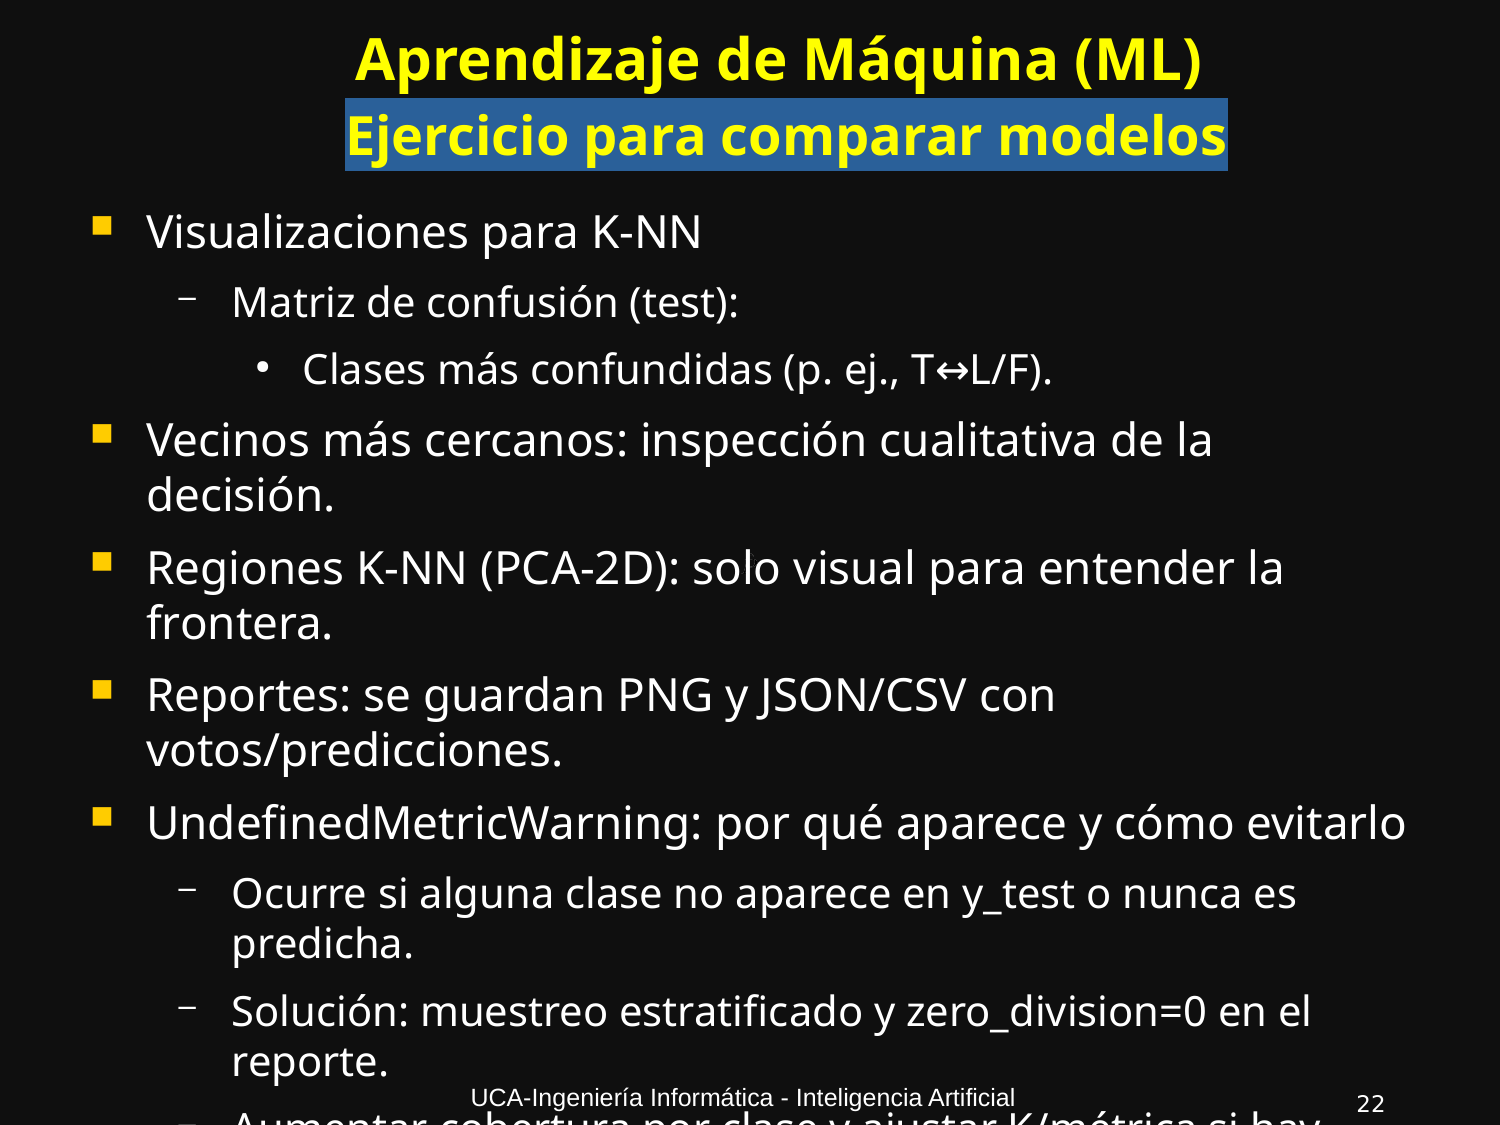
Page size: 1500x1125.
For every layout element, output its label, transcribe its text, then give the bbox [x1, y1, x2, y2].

text_box Visualizaciones para K-NN Matriz de confusión (test): Clases más confundidas (p. ej., T↔L/F). Vecinos más cercanos: inspección cualitativa de la decisión. Regiones K-NN (PCA-2D): solo visual para entender la frontera. Reportes: se guardan PNG y JSON/CSV con votos/predicciones. UndefinedMetricWarning: por qué aparece y cómo evitarlo Ocurre si alguna clase no aparece en y_test o nunca es predicha. Solución: muestreo estratificado y zero_division=0 en el reporte. Aumentar cobertura por clase y ajustar K/métrica si hay clases nunca predichas. [75, 195, 1426, 1051]
title Aprendizaje de Máquina (ML) Ejercicio para comparar modelos [75, 38, 1463, 152]
